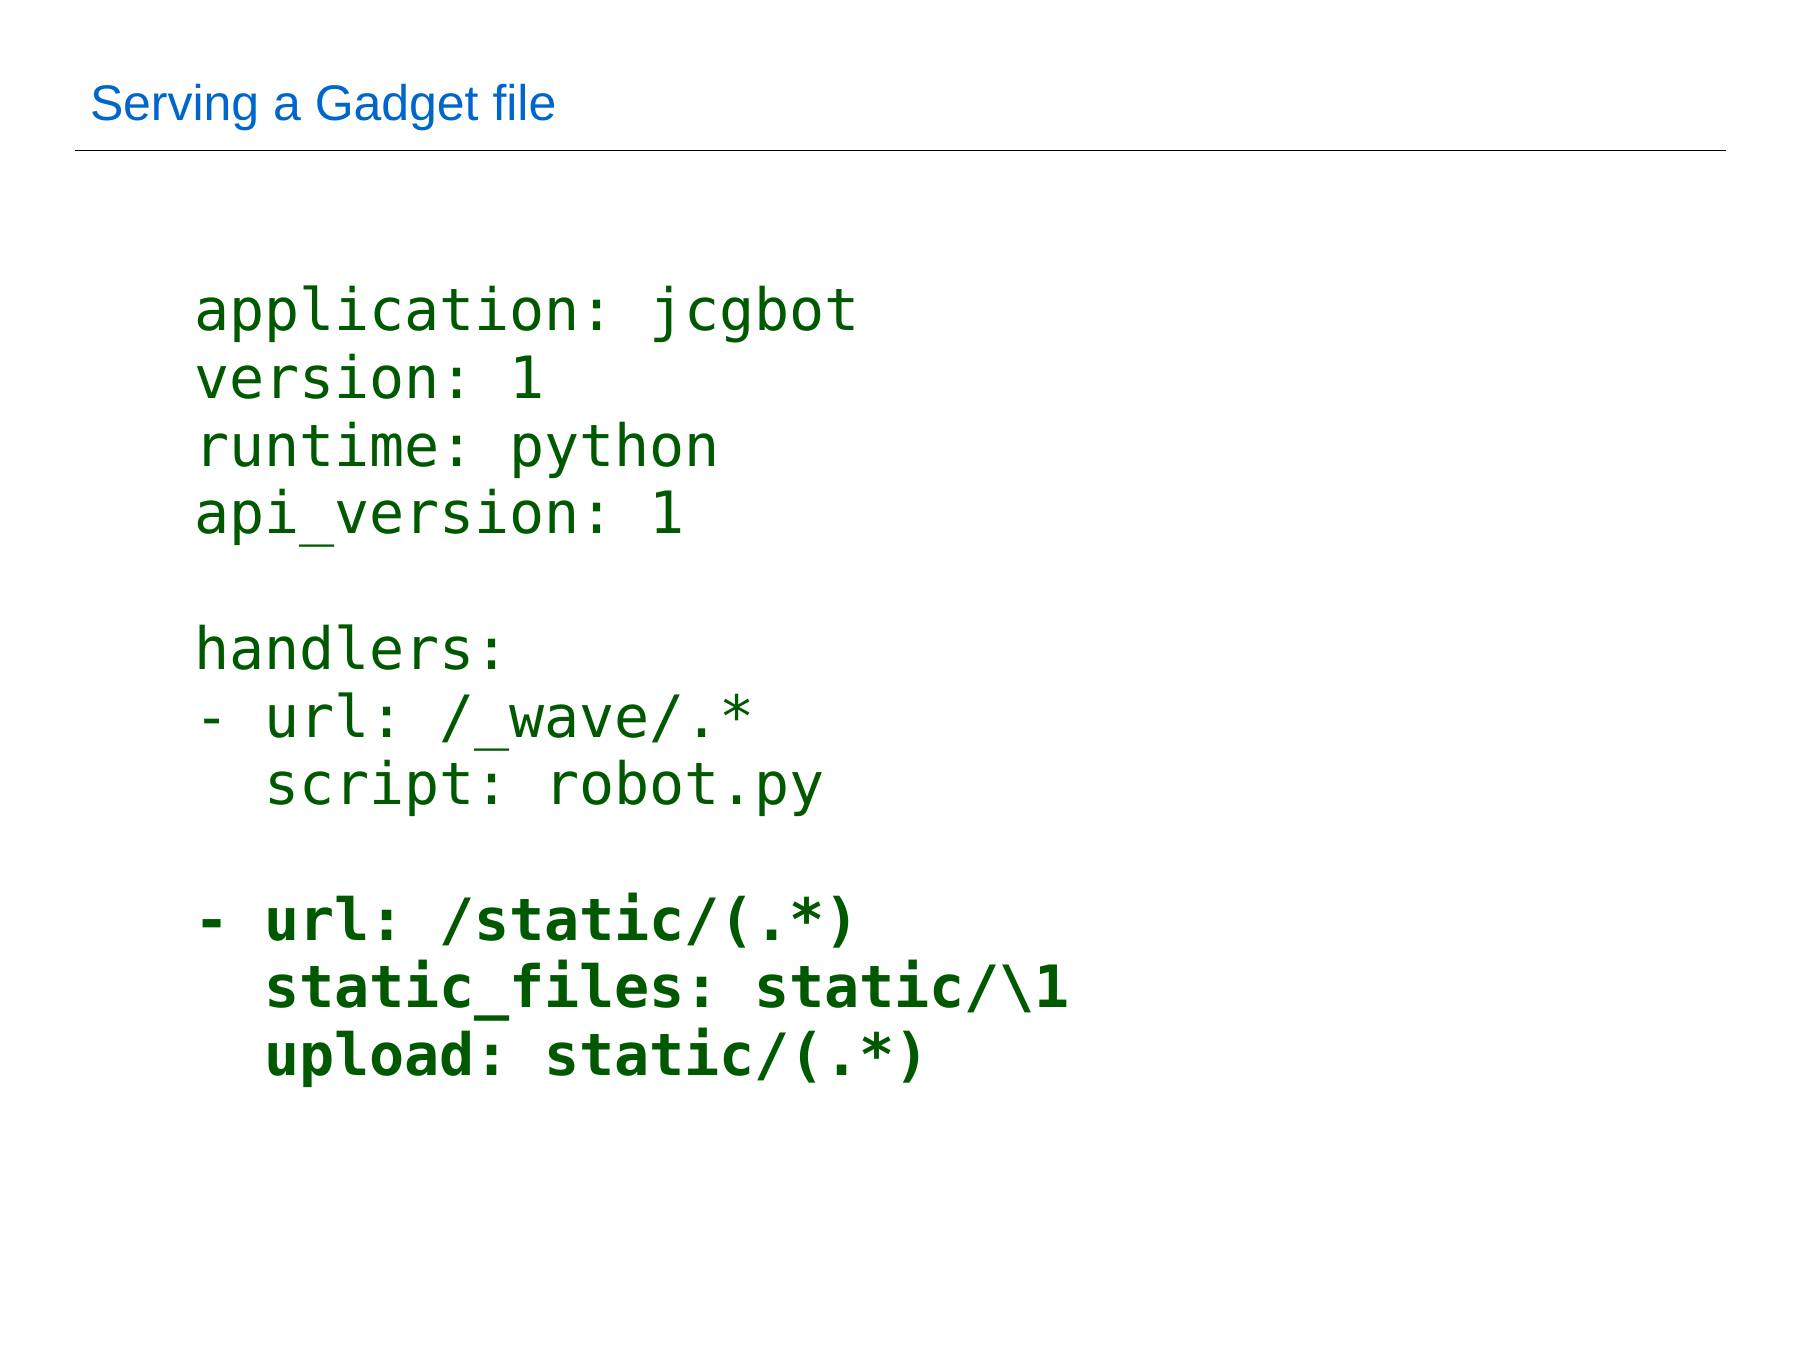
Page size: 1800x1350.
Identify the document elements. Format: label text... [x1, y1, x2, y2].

title Serving a Gadget file [90, 61, 1710, 151]
text_box application: jcgbot version: 1 runtime: python api_version: 1 handlers: - url: /_wave/.* script: robot.py - url: /static/(.*) static_files: static/\1 upload: static/(.*) [179, 269, 1800, 1233]
